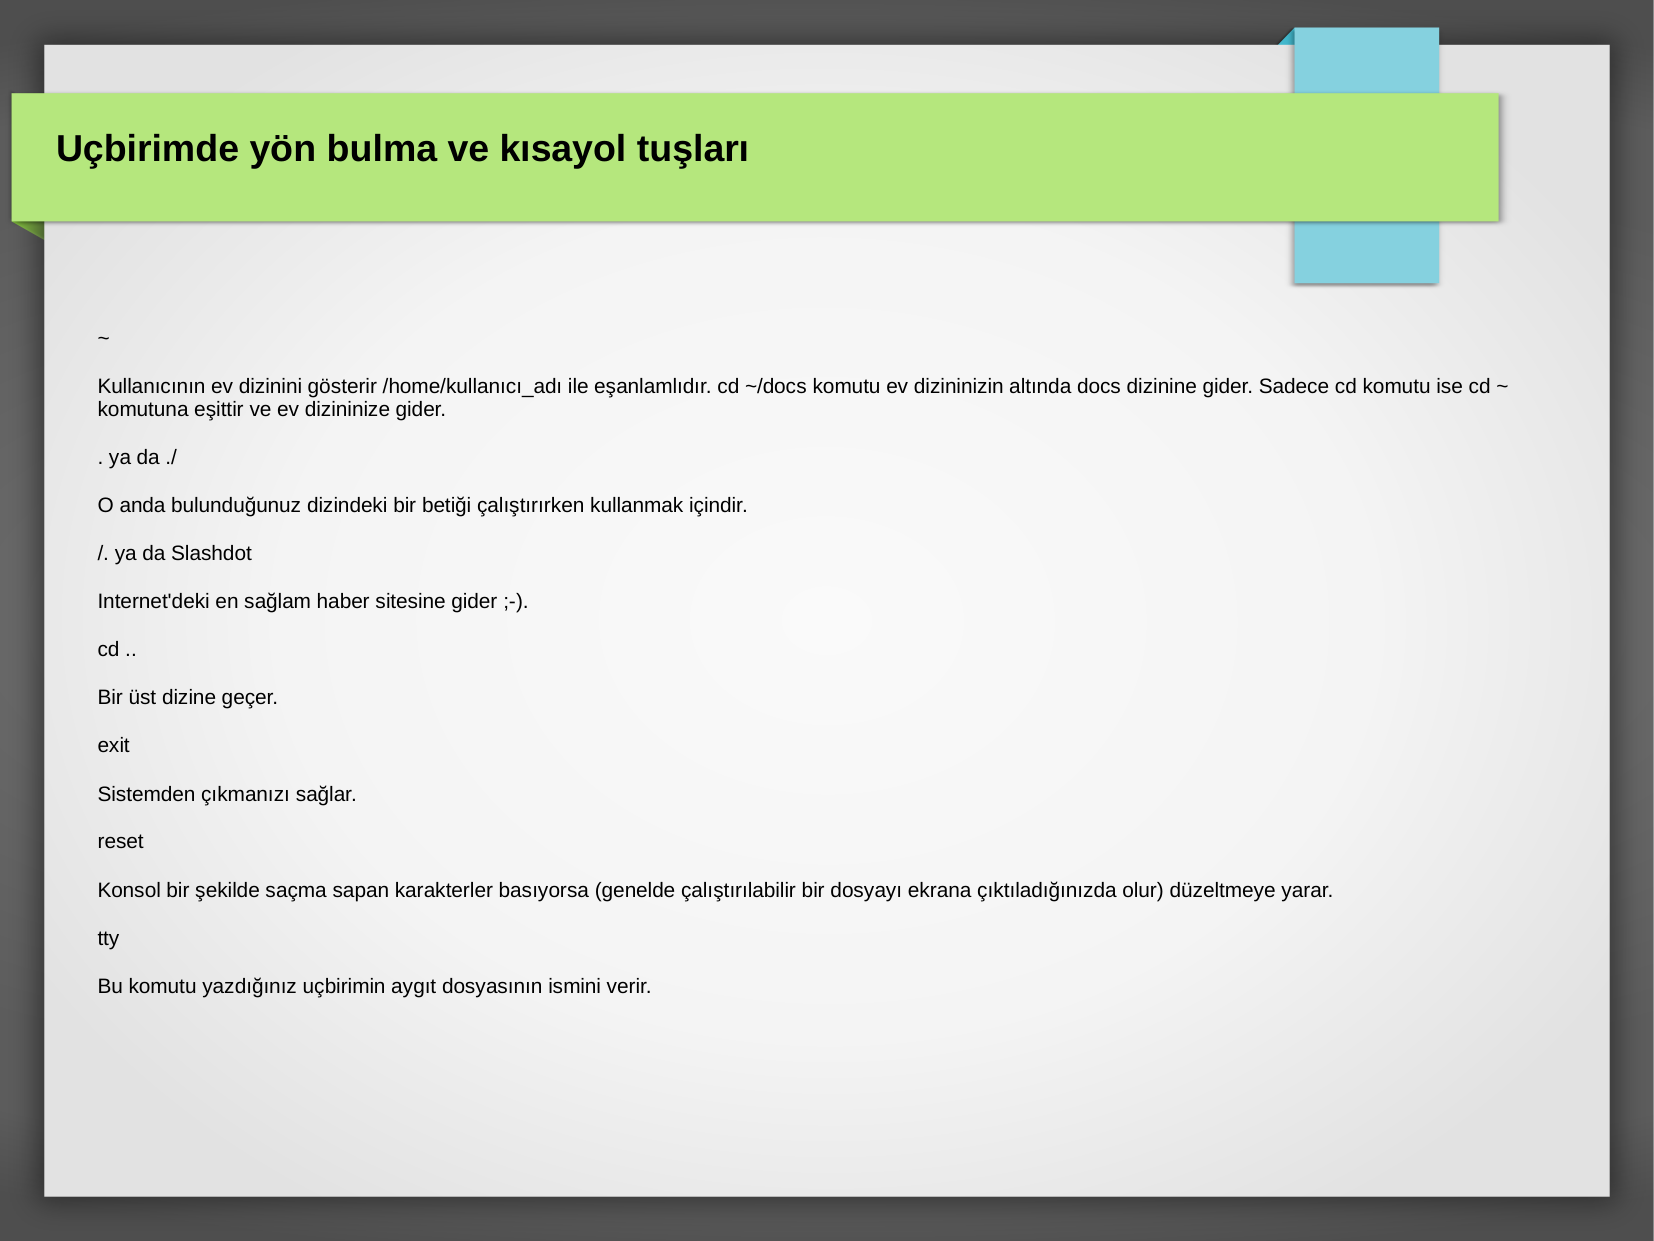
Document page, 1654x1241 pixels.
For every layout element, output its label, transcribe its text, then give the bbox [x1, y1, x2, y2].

text_box ~ Kullanıcının ev dizinini gösterir /home/kullanıcı_adı ile eşanlamlıdır. cd ~/docs komutu ev dizininizin altında docs dizinine gider. Sadece cd komutu ise cd ~ komutuna eşittir ve ev dizininize gider. . ya da ./ O anda bulunduğunuz dizindeki bir betiği çalıştırırken kullanmak içindir. /. ya da Slashdot Internet'deki en sağlam haber sitesine gider ;-). cd .. Bir üst dizine geçer. exit Sistemden çıkmanızı sağlar. reset Konsol bir şekilde saçma sapan karakterler basıyorsa (genelde çalıştırılabilir bir dosyayı ekrana çıktıladığınızda olur) düzeltmeye yarar. tty Bu komutu yazdığınız uçbirimin aygıt dosyasının ismini verir. [82, 318, 1545, 1148]
text_box Uçbirimde yön bulma ve kısayol tuşları [41, 120, 1134, 220]
picture [0, 0, 1654, 1241]
